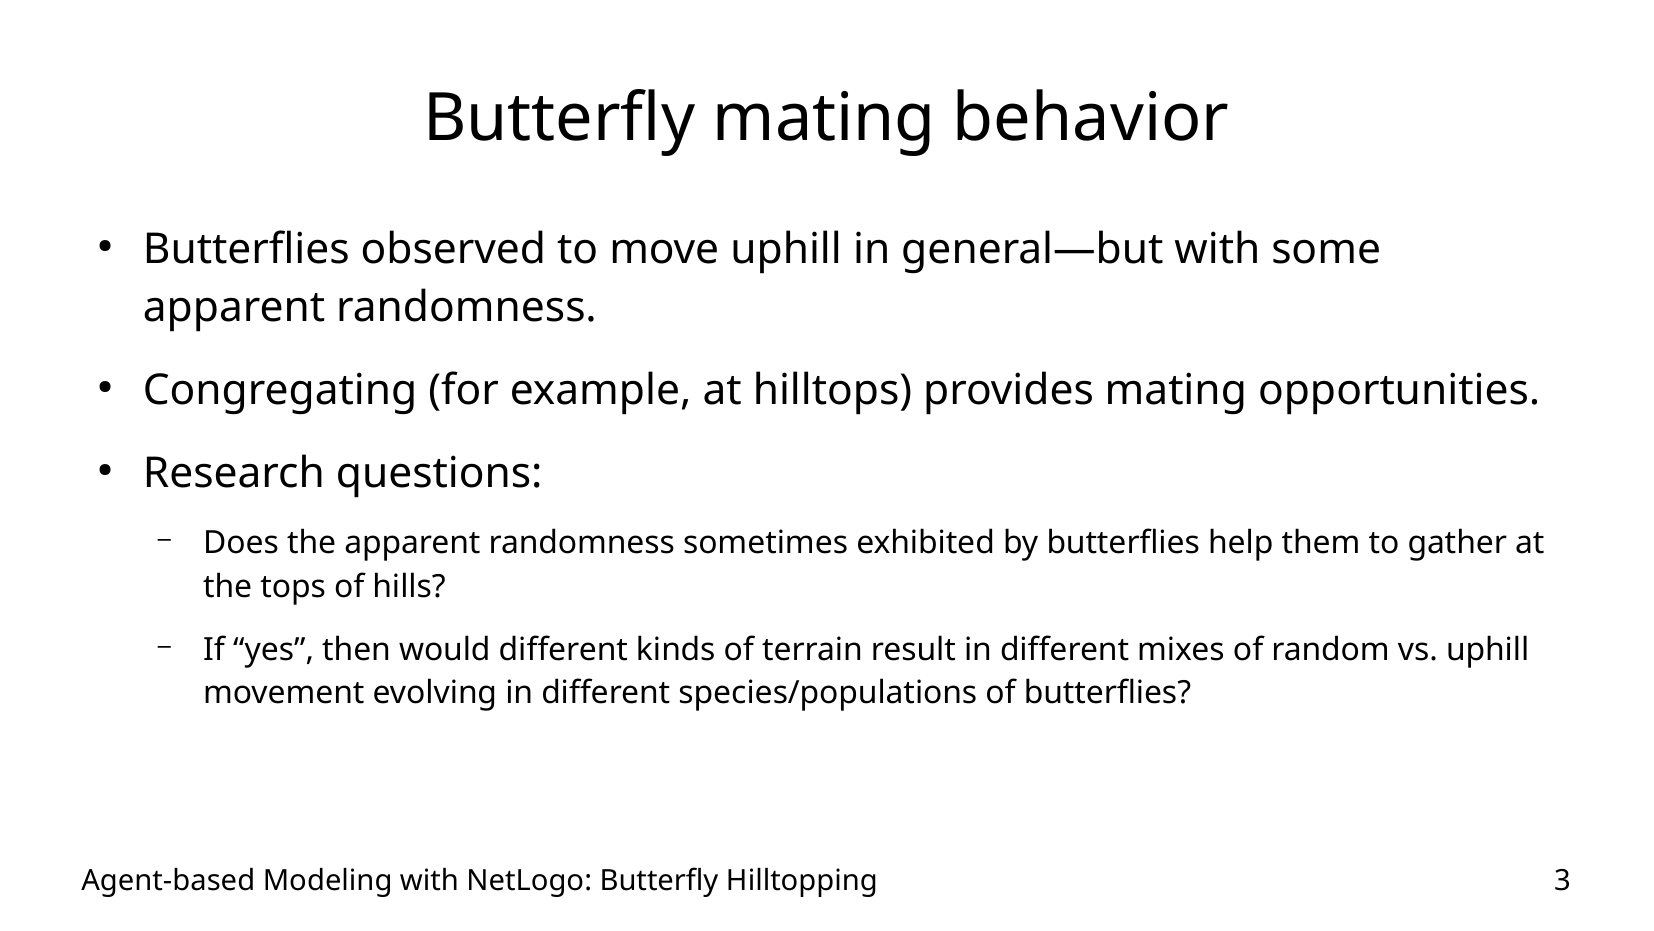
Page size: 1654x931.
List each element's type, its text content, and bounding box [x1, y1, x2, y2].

list Butterflies observed to move uphill in general—but with some apparent randomness. Congregating (for example, at hilltops) provides mating opportunities. Research questions: Does the apparent randomness sometimes exhibited by butterflies help them to gather at the tops of hills? If “yes”, then would different kinds of terrain result in different mixes of random vs. uphill movement evolving in different species/populations of butterflies? [82, 217, 1571, 758]
title Butterfly mating behavior [82, 37, 1571, 193]
